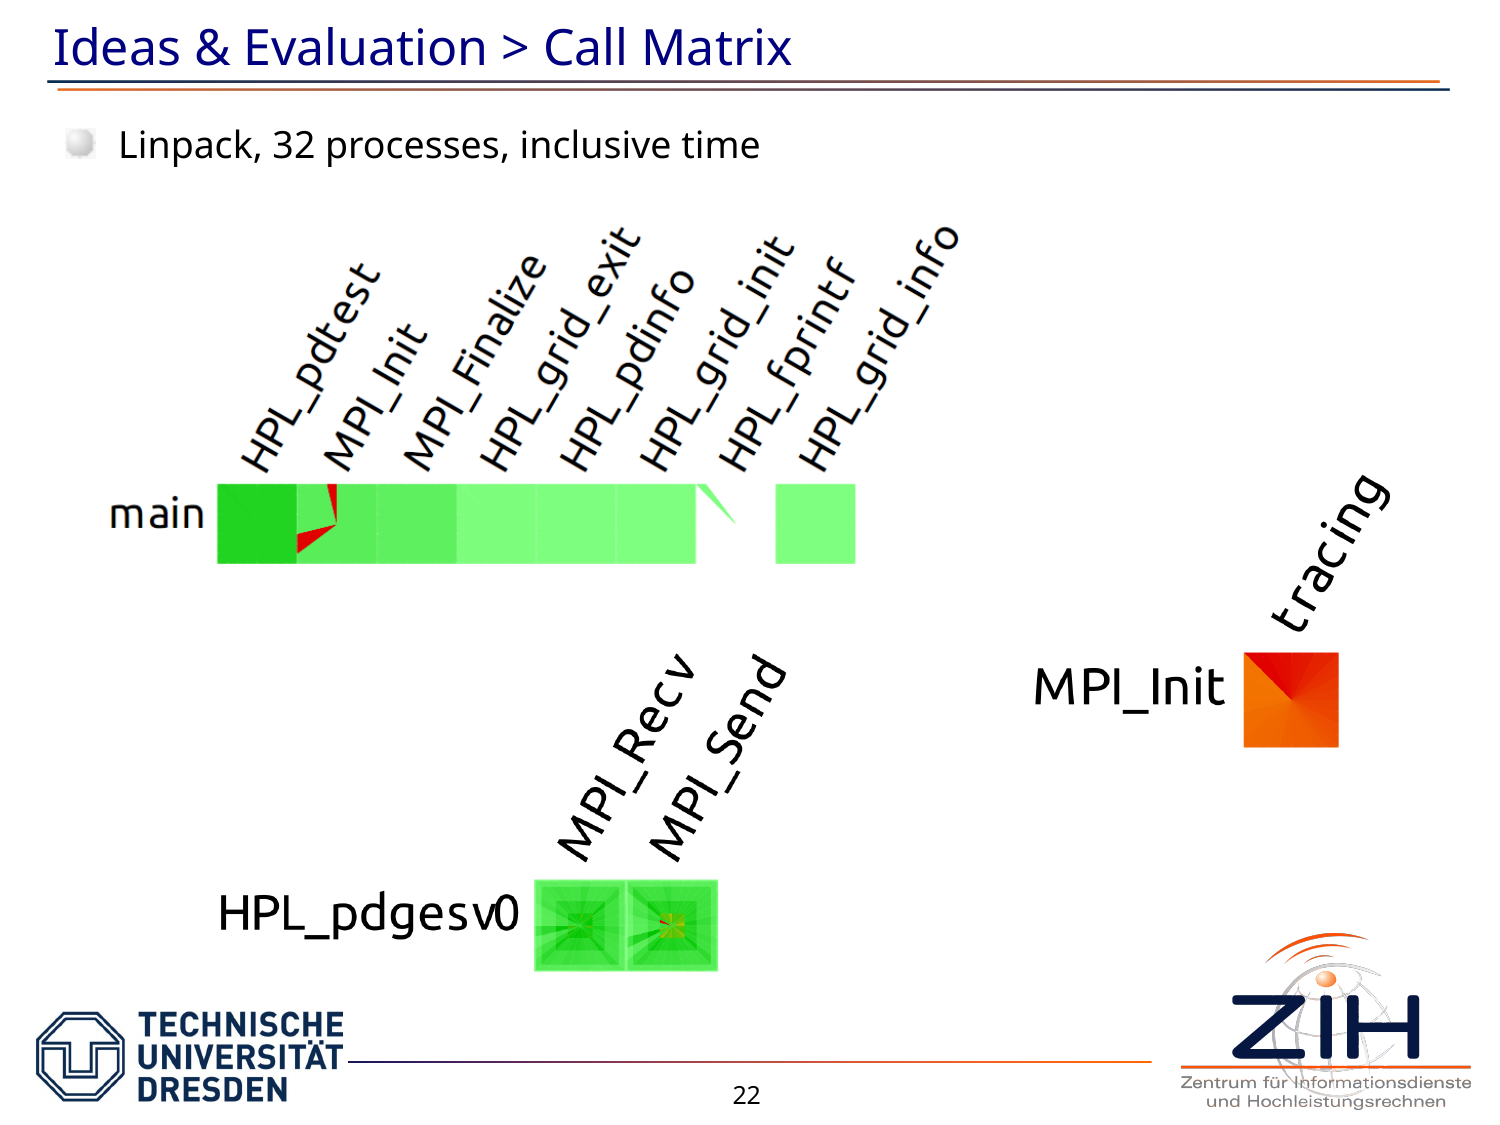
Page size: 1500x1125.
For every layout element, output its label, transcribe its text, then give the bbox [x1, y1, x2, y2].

picture [47, 80, 1450, 91]
picture [35, 1011, 343, 1102]
picture [1181, 933, 1471, 1110]
list Linpack, 32 processes, inclusive time [29, 118, 1418, 771]
title Ideas & Evaluation > Call Matrix [53, 12, 1453, 81]
picture [105, 213, 1411, 976]
